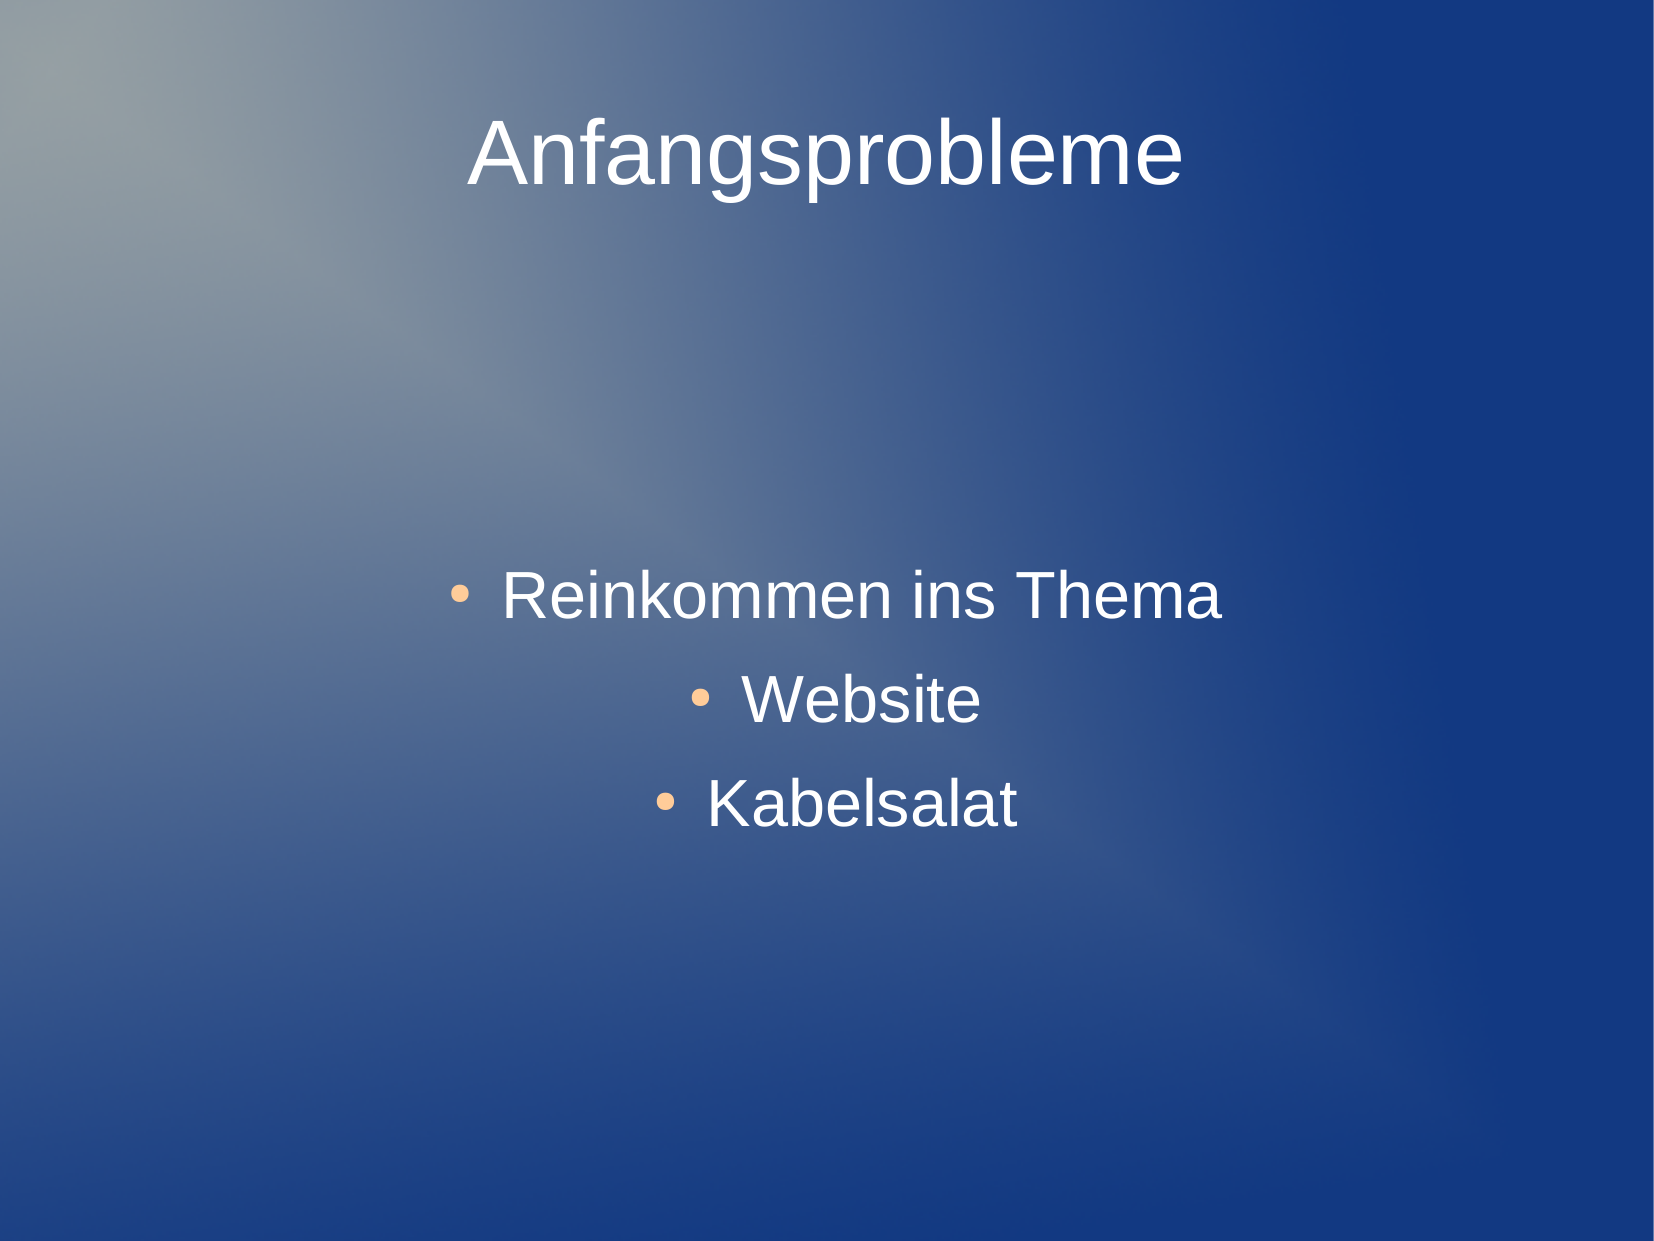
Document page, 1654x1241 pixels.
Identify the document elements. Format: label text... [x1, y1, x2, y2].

title Anfangsprobleme [82, 49, 1571, 257]
list Reinkommen ins Thema Website Kabelsalat [82, 290, 1571, 1109]
picture [0, 0, 1654, 1241]
